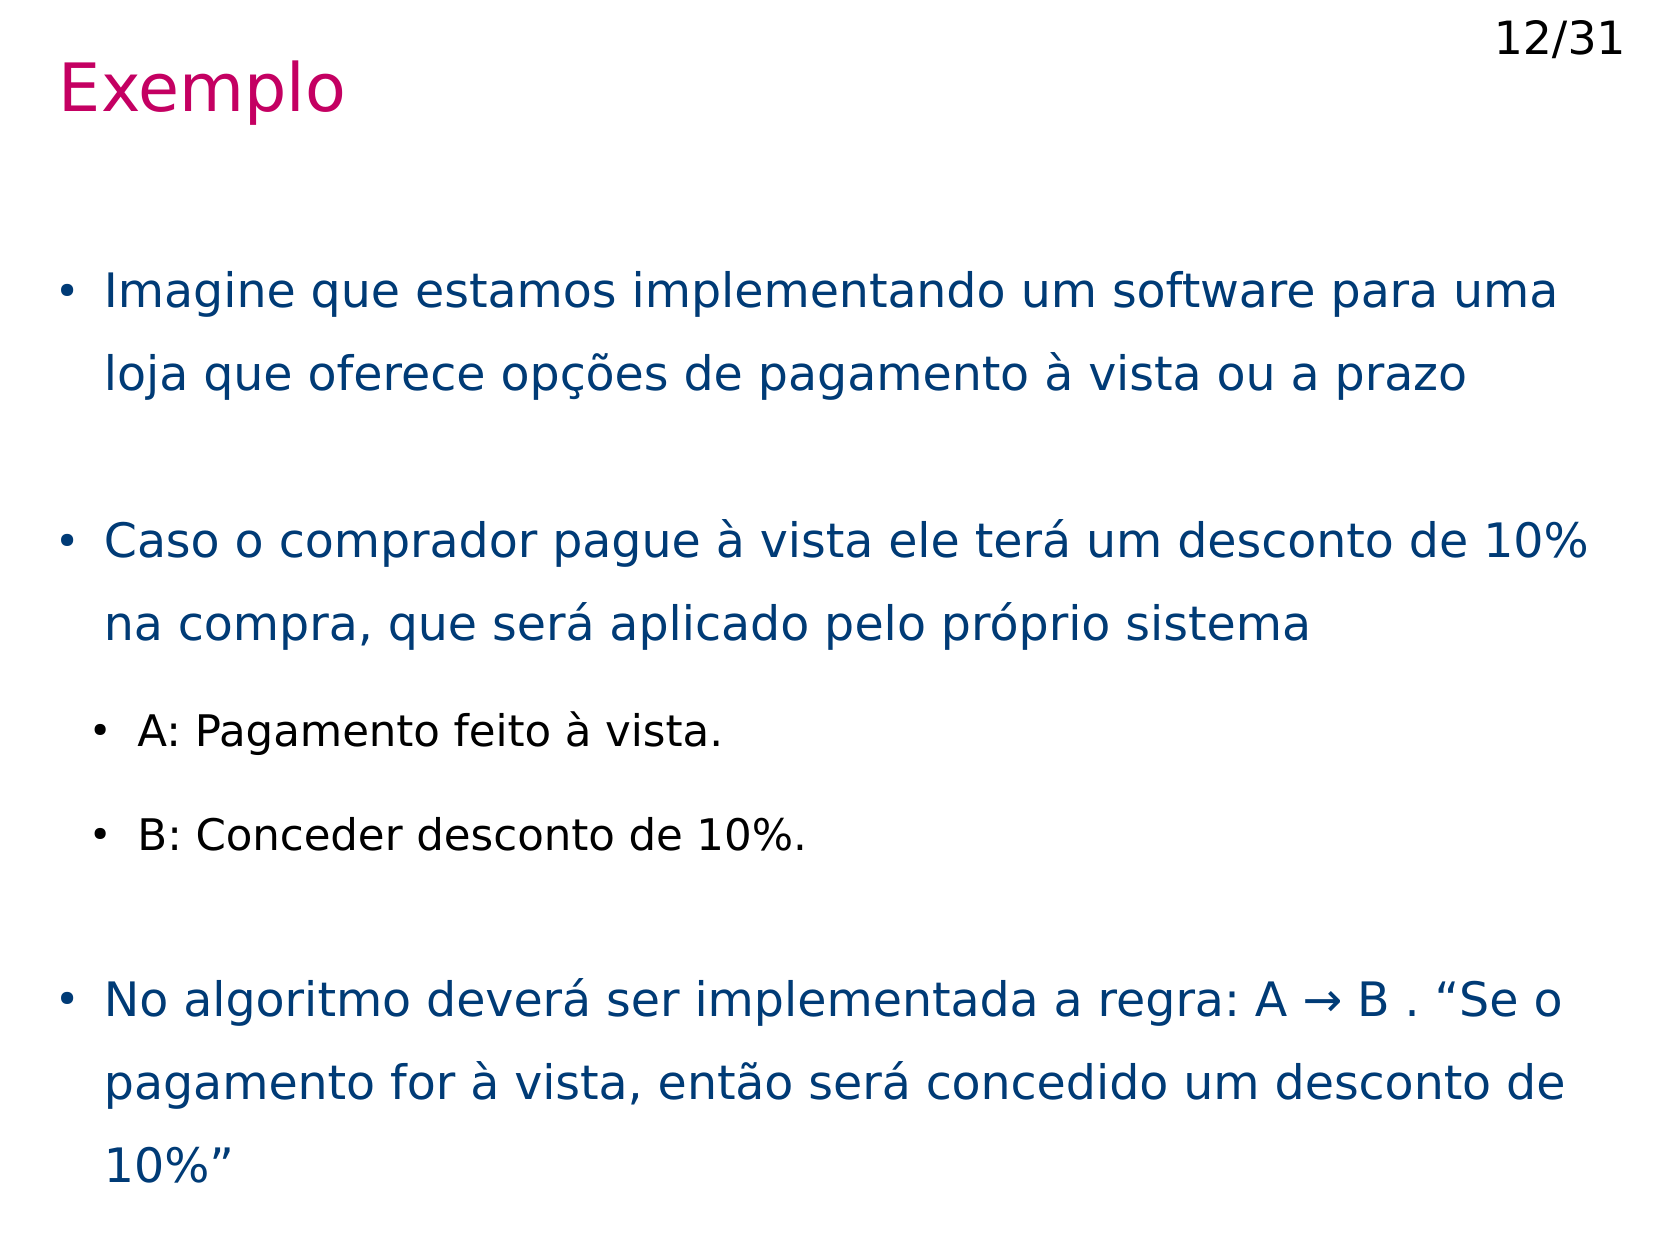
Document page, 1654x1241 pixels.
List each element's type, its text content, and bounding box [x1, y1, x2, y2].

title Exemplo [59, 29, 1625, 148]
list Imagine que estamos implementando um software para uma loja que oferece opções de pagamento à vista ou a prazo Caso o comprador pague à vista ele terá um desconto de 10% na compra, que será aplicado pelo próprio sistema A: Pagamento feito à vista. B: Conceder desconto de 10%. No algoritmo deverá ser implementada a regra: A → B . “Se o pagamento for à vista, então será concedido um desconto de 10%” [59, 206, 1625, 1211]
